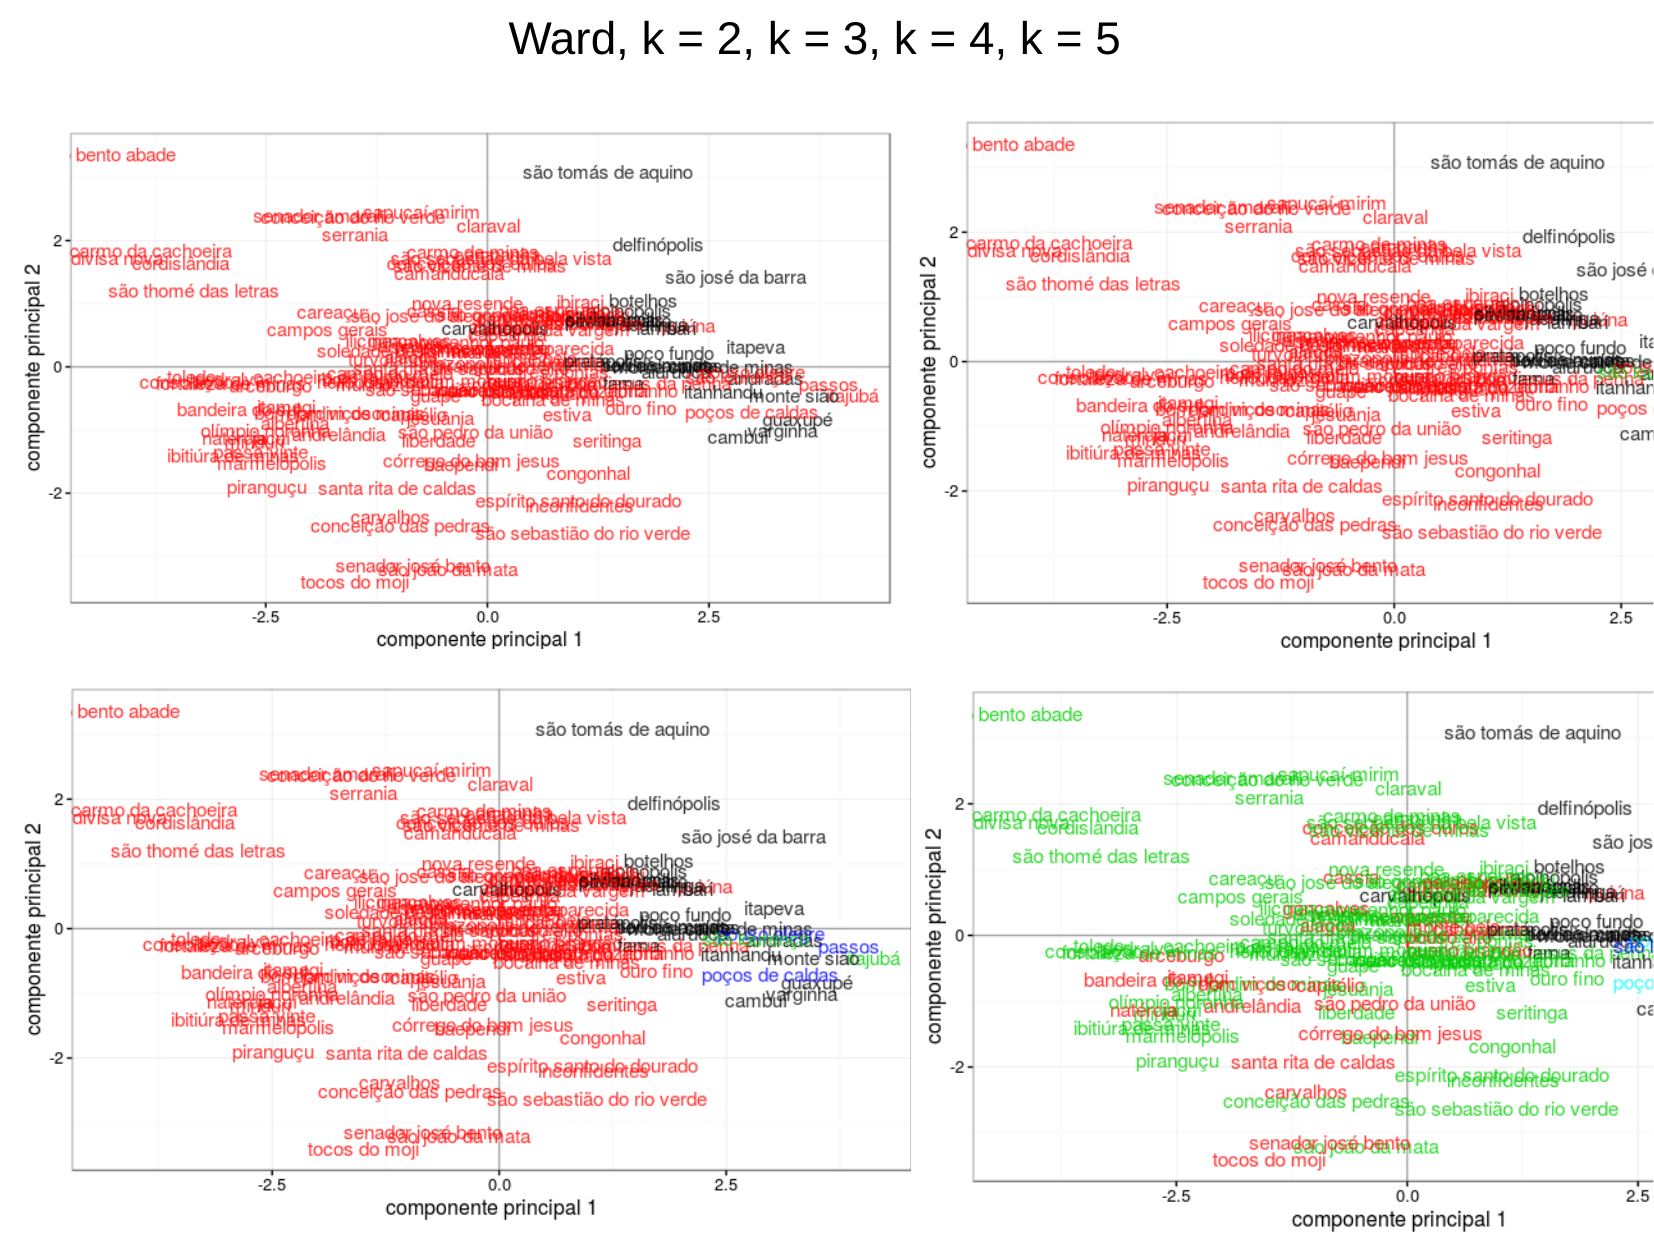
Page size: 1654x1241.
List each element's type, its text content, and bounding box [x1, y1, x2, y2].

picture [11, 82, 1654, 1241]
title Ward, k = 2, k = 3, k = 4, k = 5 [70, 0, 1560, 142]
